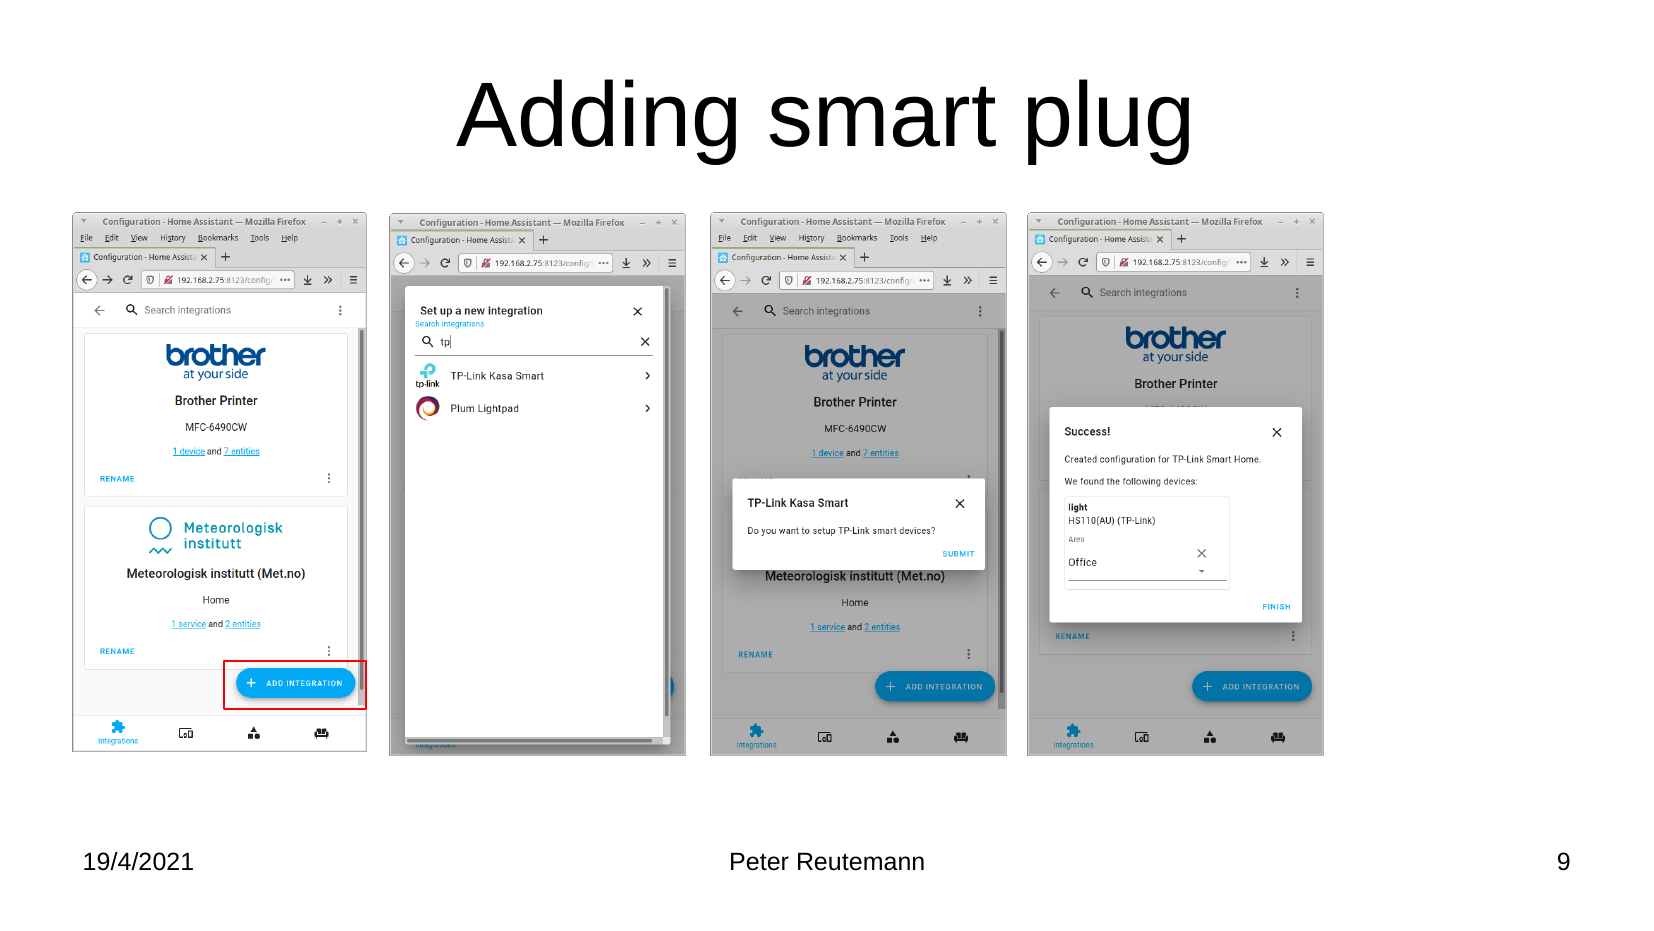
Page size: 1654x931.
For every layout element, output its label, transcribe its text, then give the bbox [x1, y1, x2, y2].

picture [1027, 212, 1324, 756]
picture [225, 662, 365, 708]
picture [710, 212, 1007, 756]
picture [389, 213, 686, 756]
title Adding smart plug [82, 37, 1571, 193]
picture [72, 212, 367, 753]
